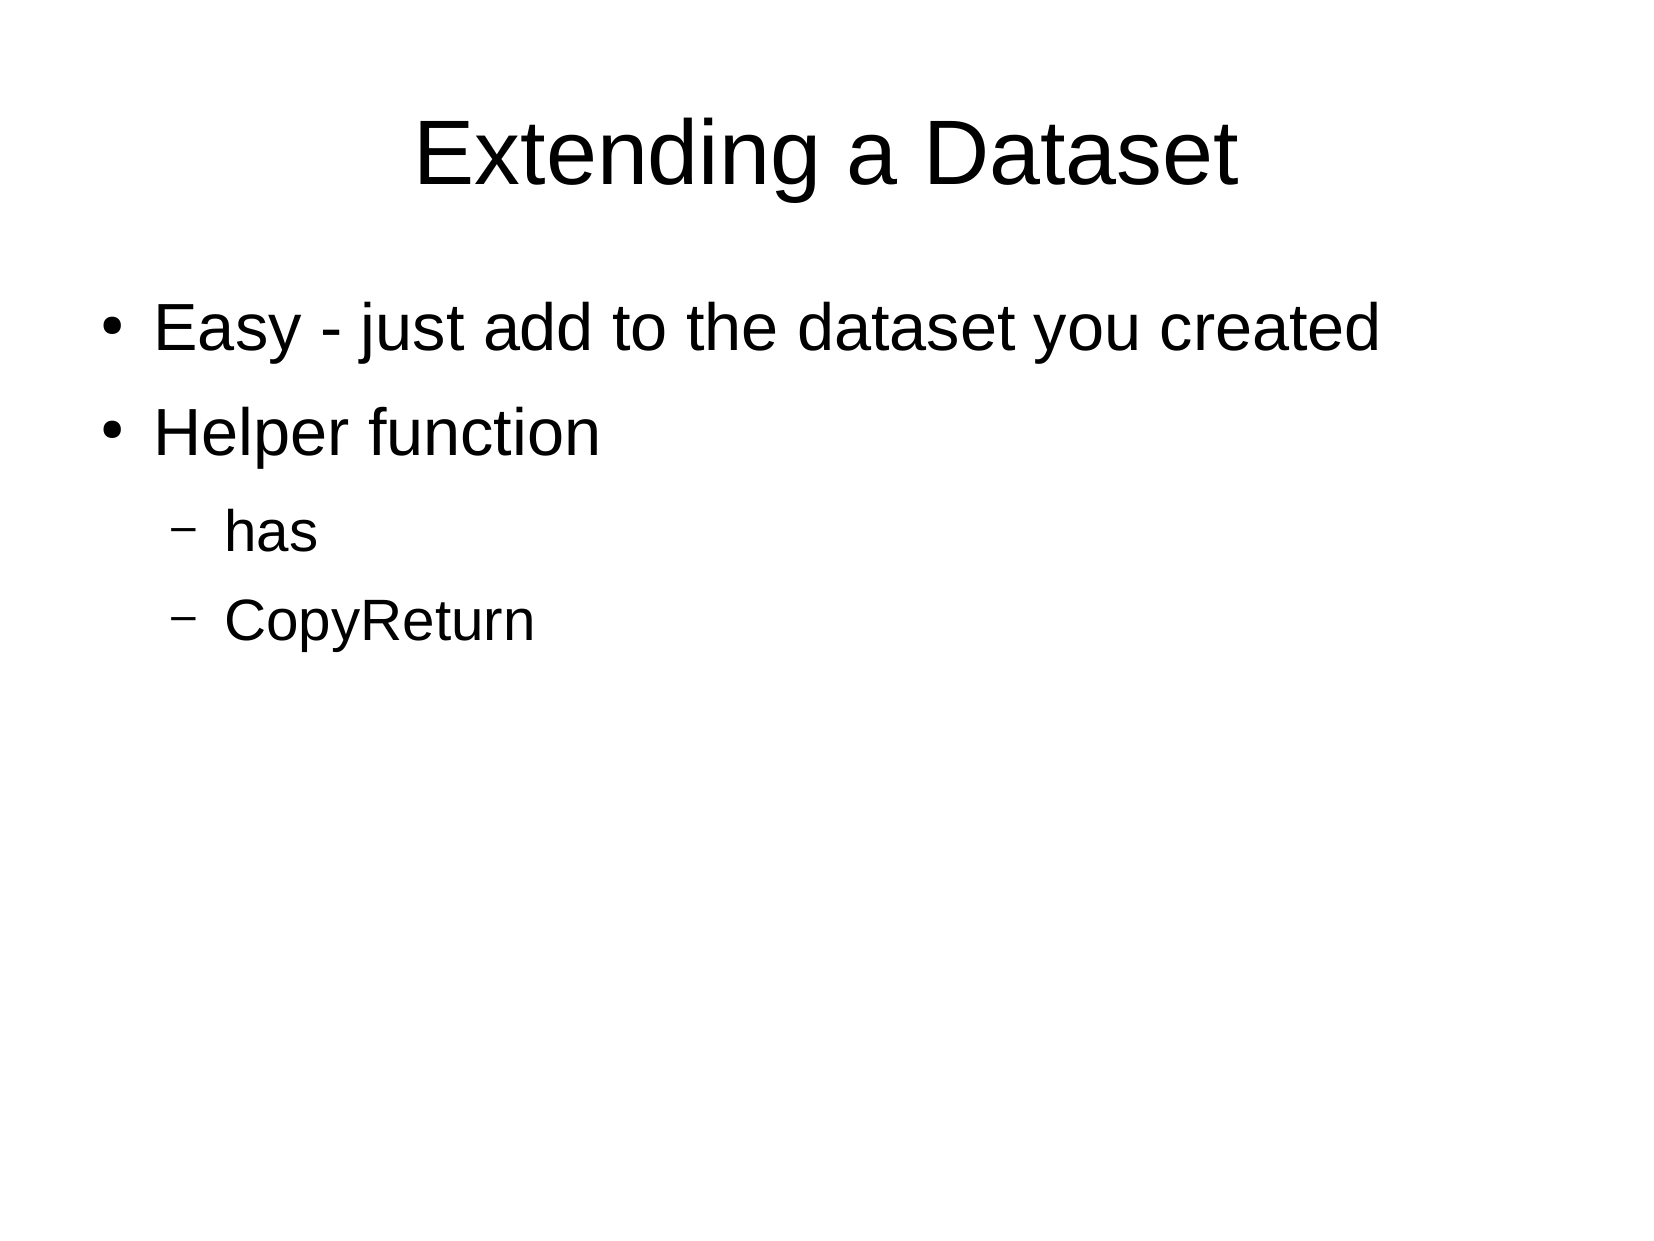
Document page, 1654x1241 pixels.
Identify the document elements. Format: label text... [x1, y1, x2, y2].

list Easy - just add to the dataset you created Helper function has CopyReturn [82, 290, 1571, 1010]
title Extending a Dataset [82, 49, 1571, 257]
